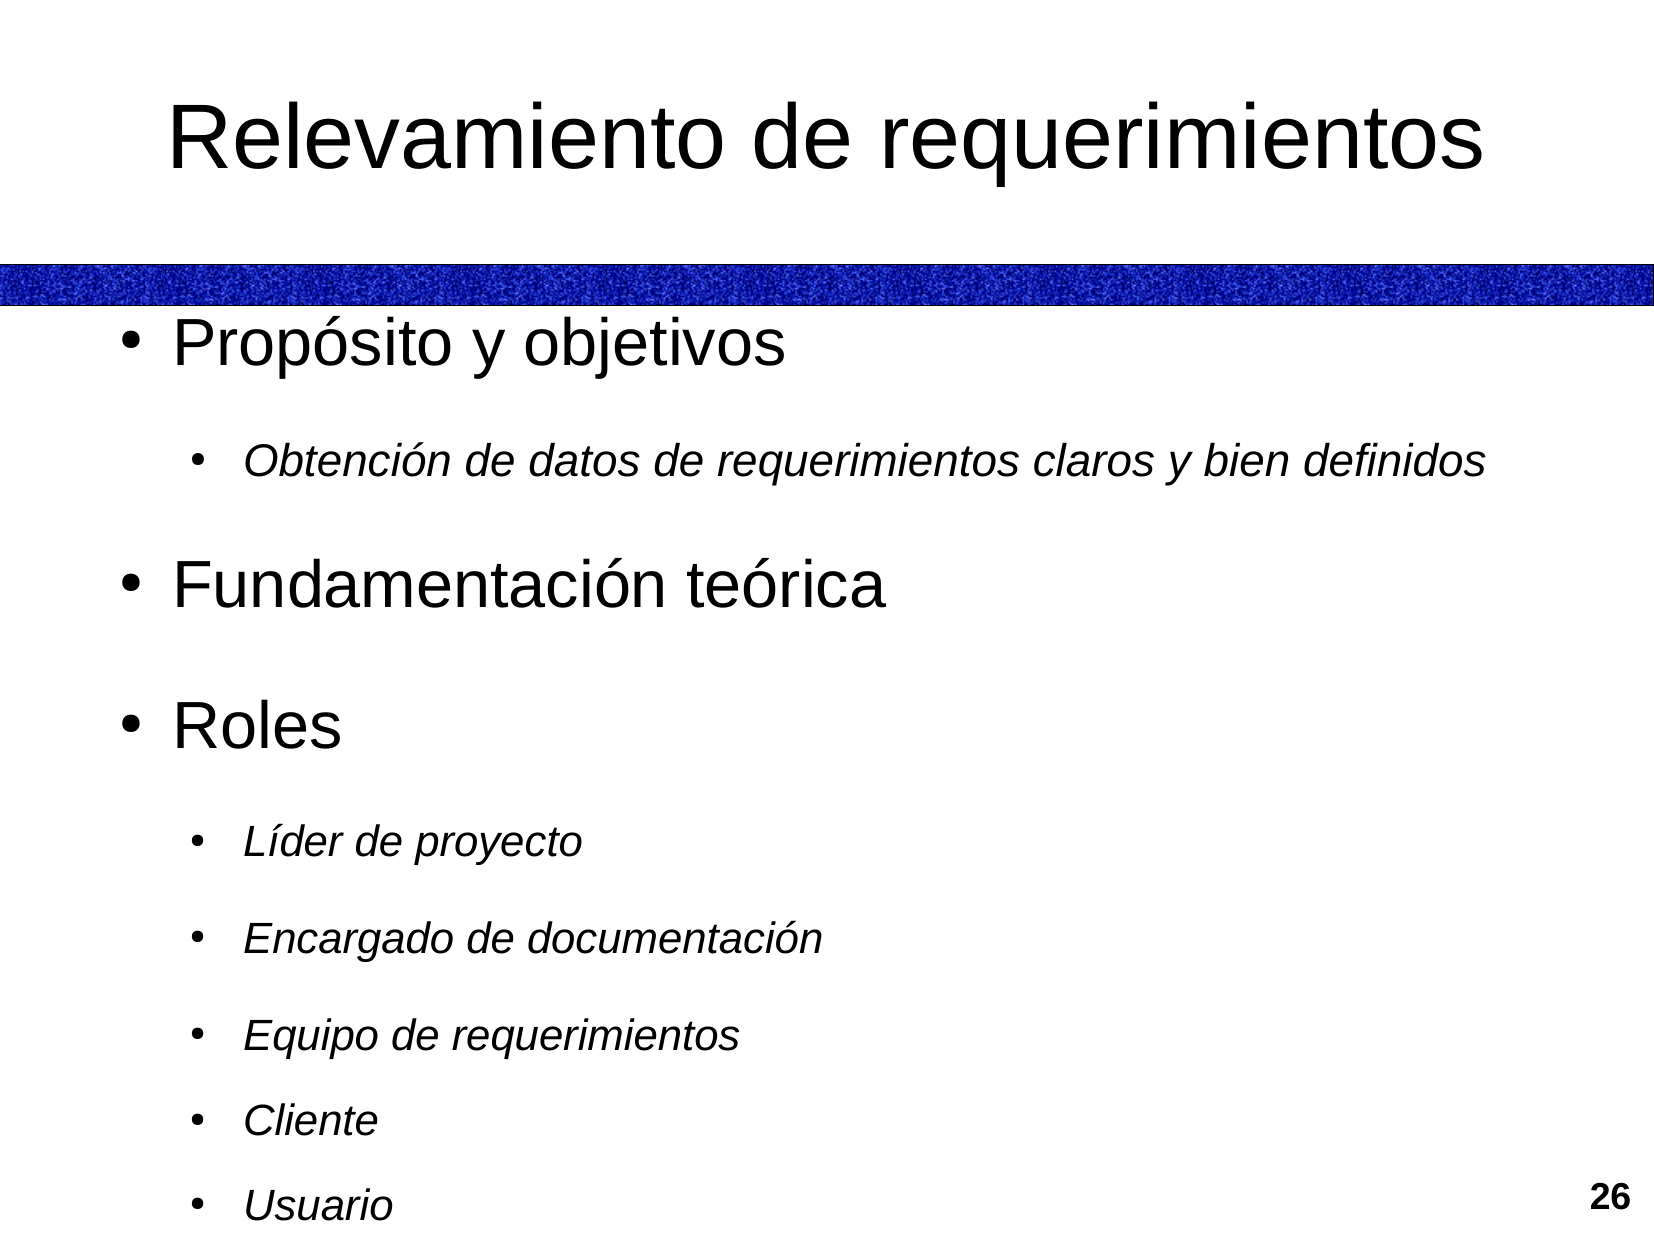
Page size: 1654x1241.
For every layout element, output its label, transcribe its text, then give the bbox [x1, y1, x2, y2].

picture [0, 265, 1653, 305]
list Propósito y objetivos Obtención de datos de requerimientos claros y bien definidos Fundamentación teórica Roles Líder de proyecto Encargado de documentación Equipo de requerimientos Cliente Usuario [101, 304, 1549, 1241]
text_box <número> [1575, 1168, 1654, 1240]
title Relevamiento de requerimientos [58, 14, 1595, 260]
